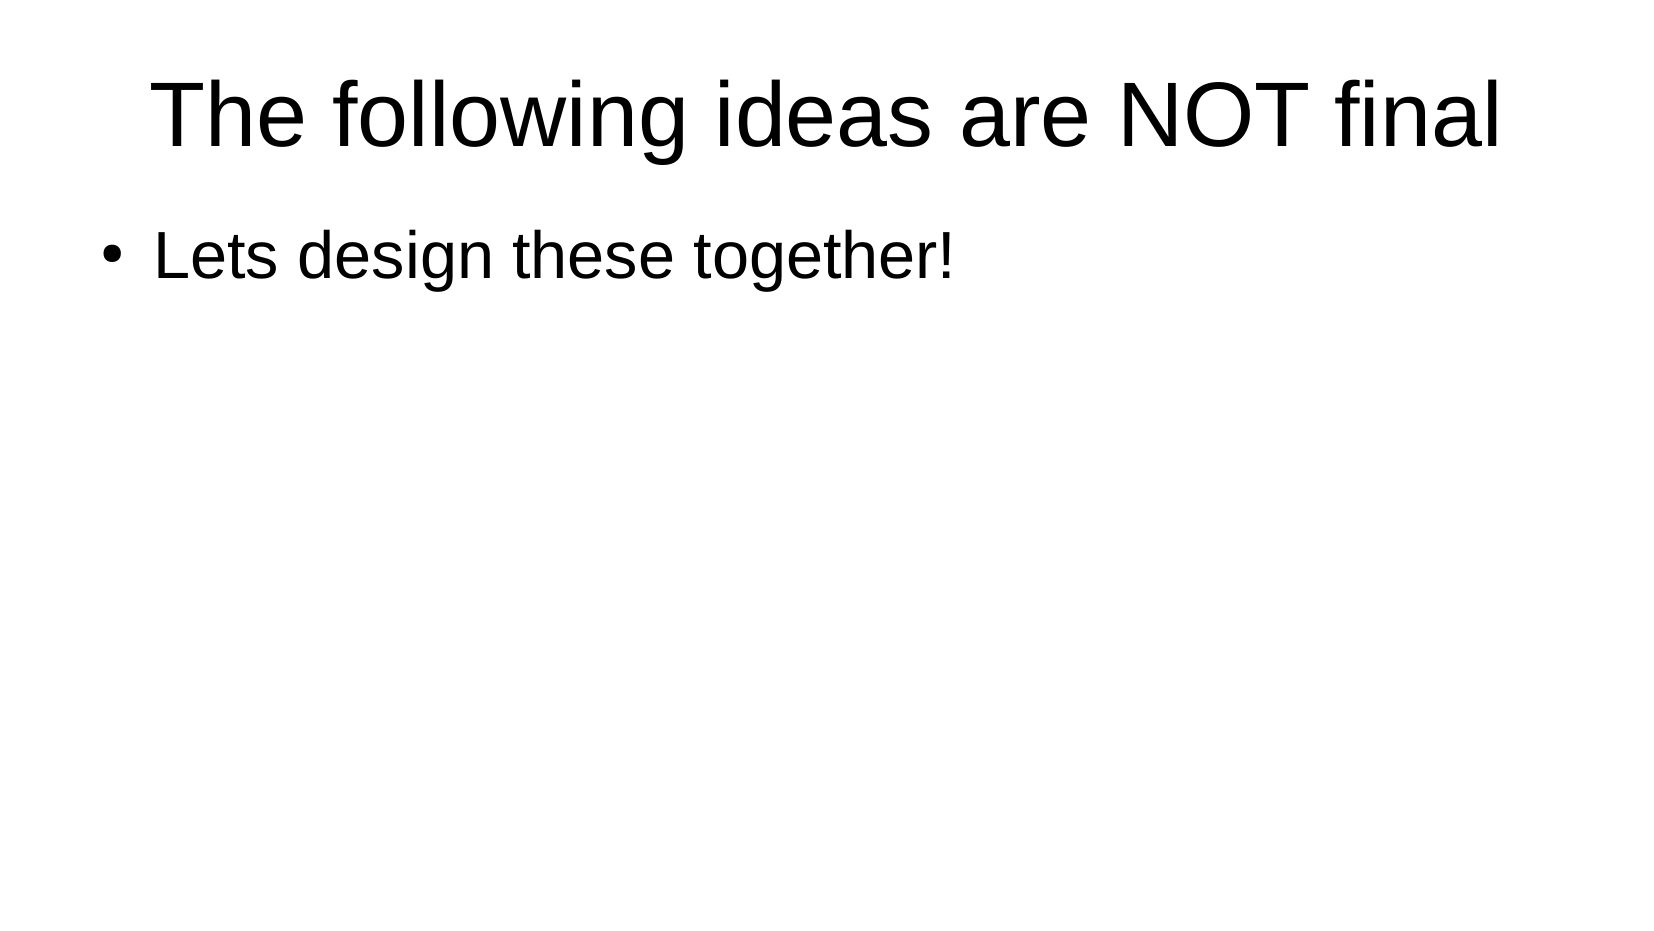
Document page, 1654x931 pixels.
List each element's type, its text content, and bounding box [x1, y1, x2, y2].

title The following ideas are NOT final [82, 37, 1571, 193]
list Lets design these together! [82, 217, 1571, 758]
